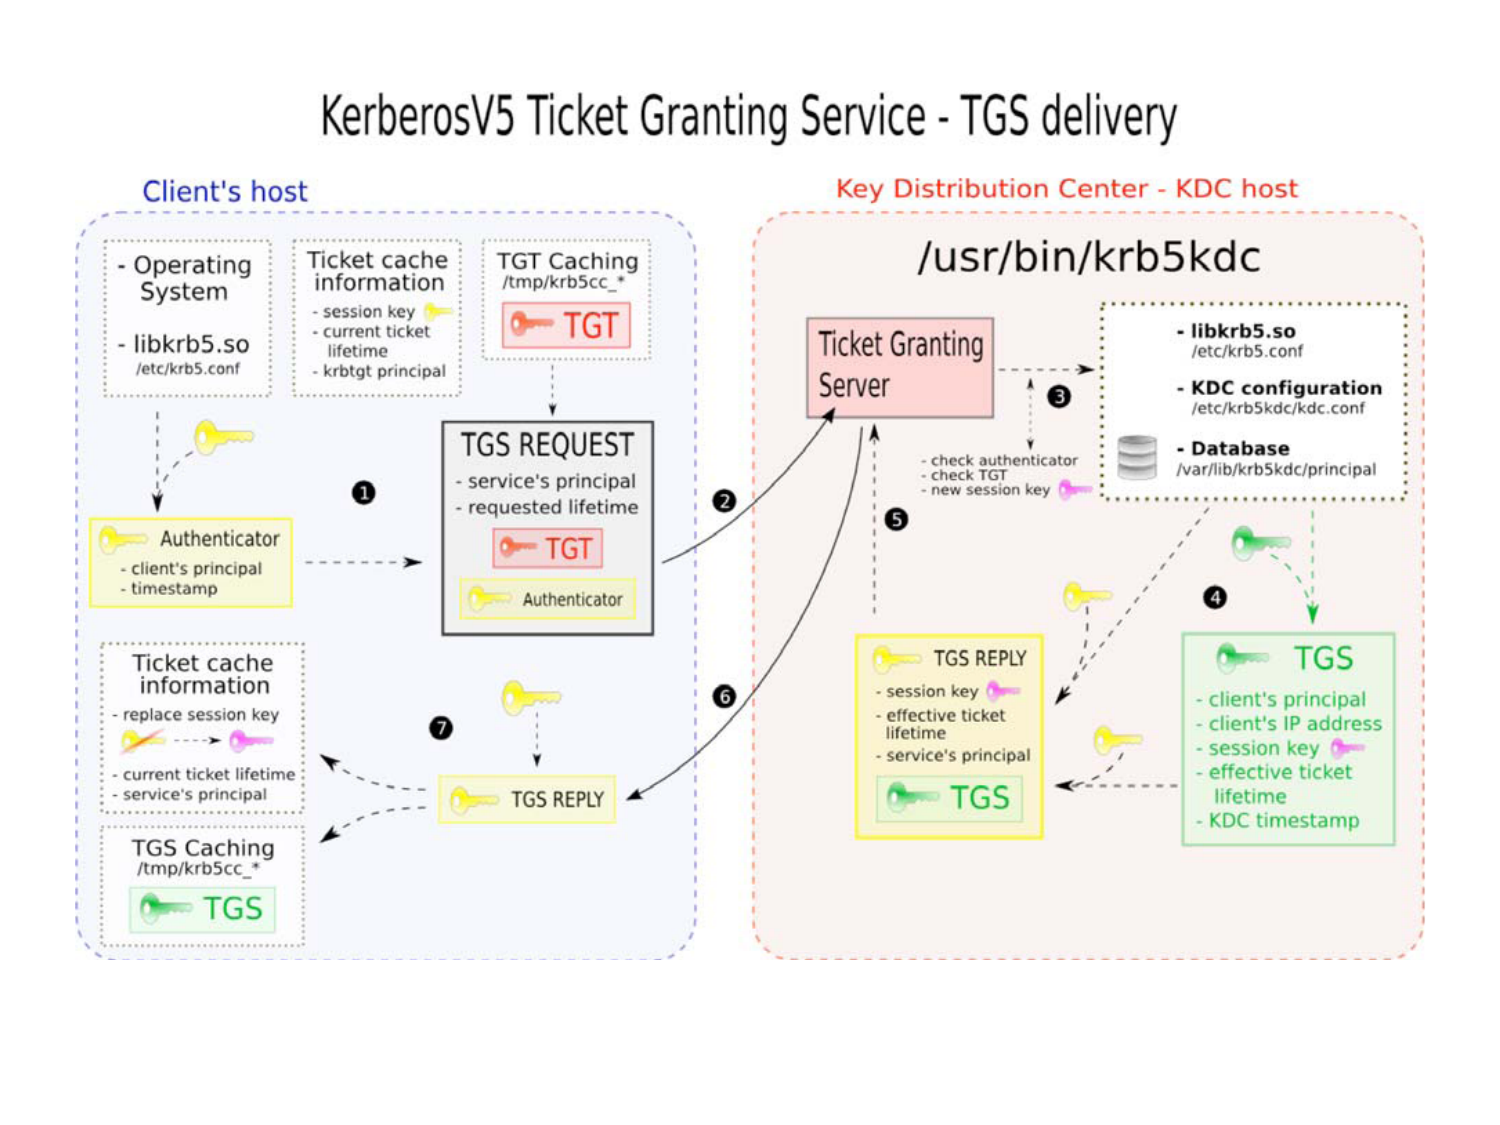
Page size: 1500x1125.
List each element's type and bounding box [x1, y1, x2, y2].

picture [75, 90, 1426, 960]
